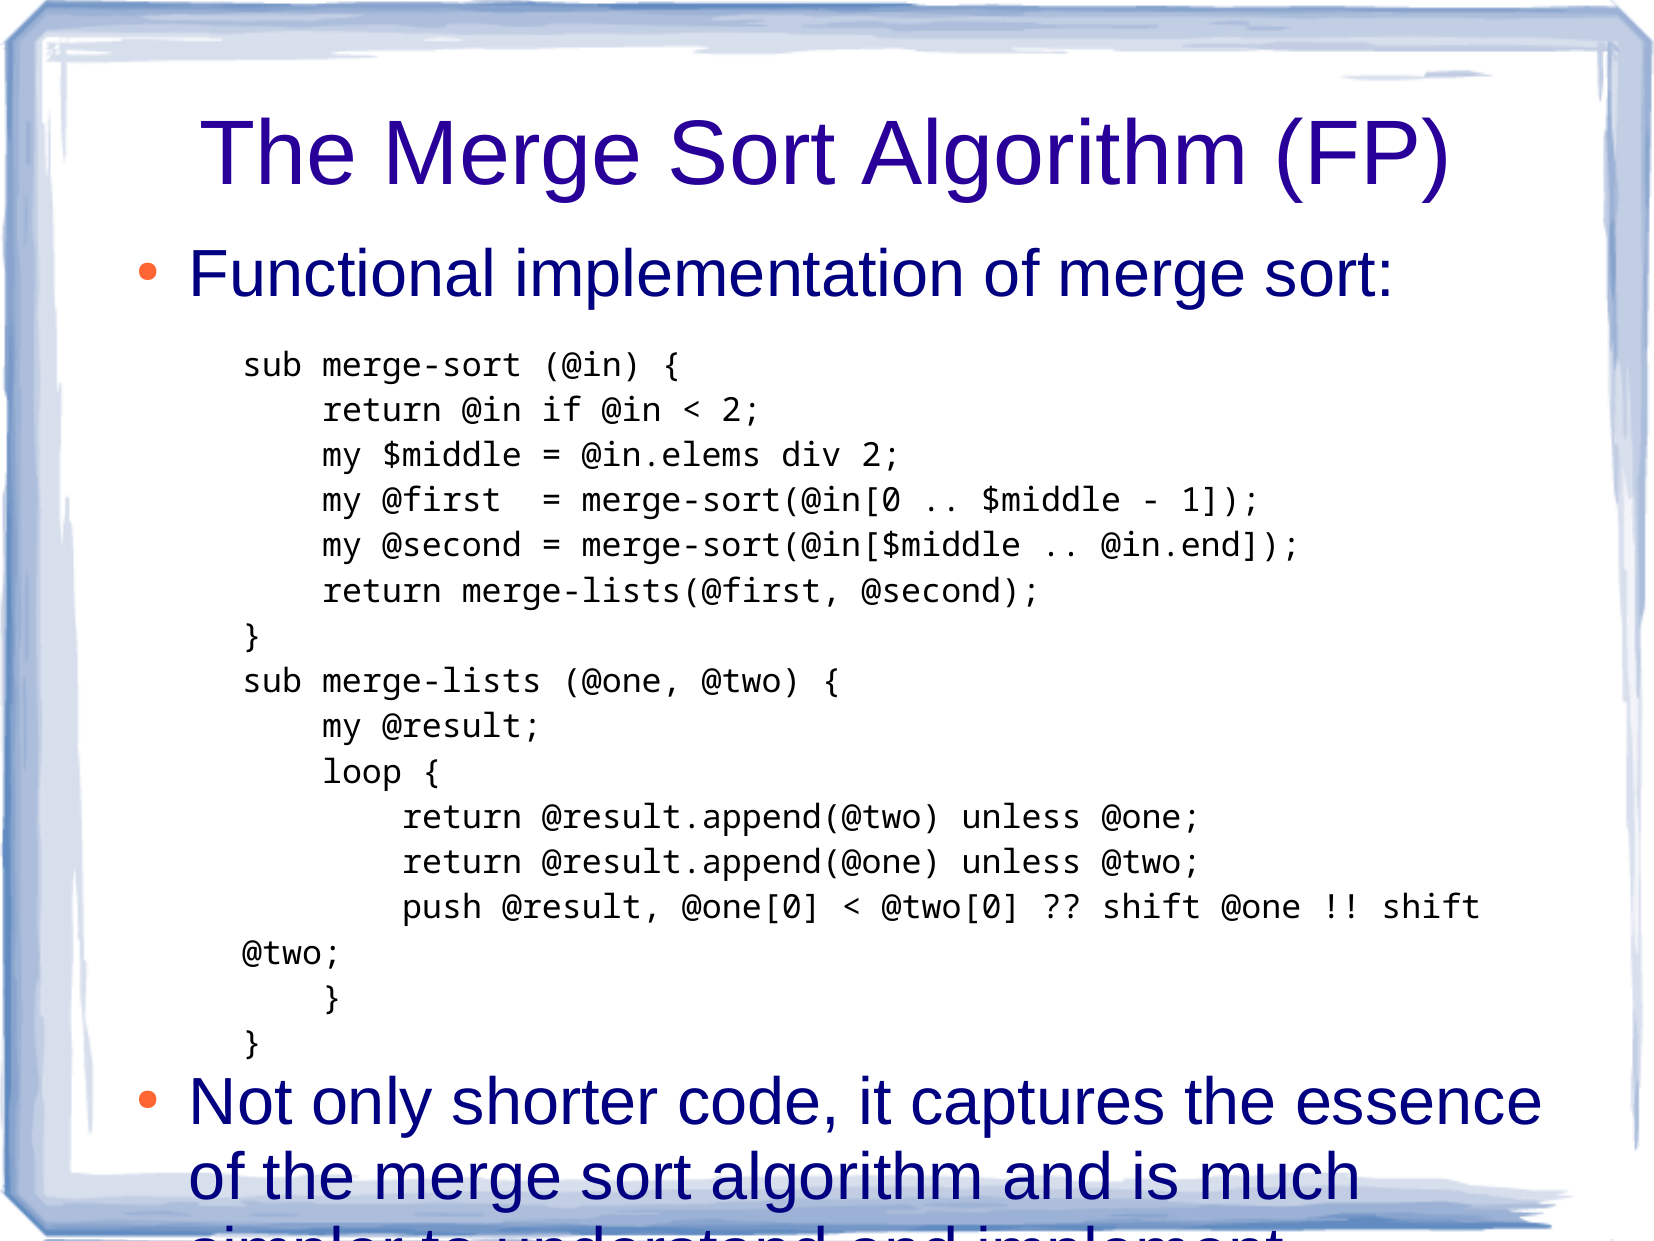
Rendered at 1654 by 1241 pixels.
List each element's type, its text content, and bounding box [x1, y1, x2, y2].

title The Merge Sort Algorithm (FP) [82, 49, 1571, 257]
list Functional implementation of merge sort: sub merge-sort (@in) { return @in if @in < 2; my $middle = @in.elems div 2; my @first = merge-sort(@in[0 .. $middle - 1]); my @second = merge-sort(@in[$middle .. @in.end]); return merge-lists(@first, @second); } sub merge-lists (@one, @two) { my @result; loop { return @result.append(@two) unless @one; return @result.append(@one) unless @two; push @result, @one[0] < @two[0] ?? shift @one !! shift @two; } } Not only shorter code, it captures the essence of the merge sort algorithm and is much simpler to understand and implement [118, 236, 1571, 1146]
picture [0, 0, 1654, 1241]
